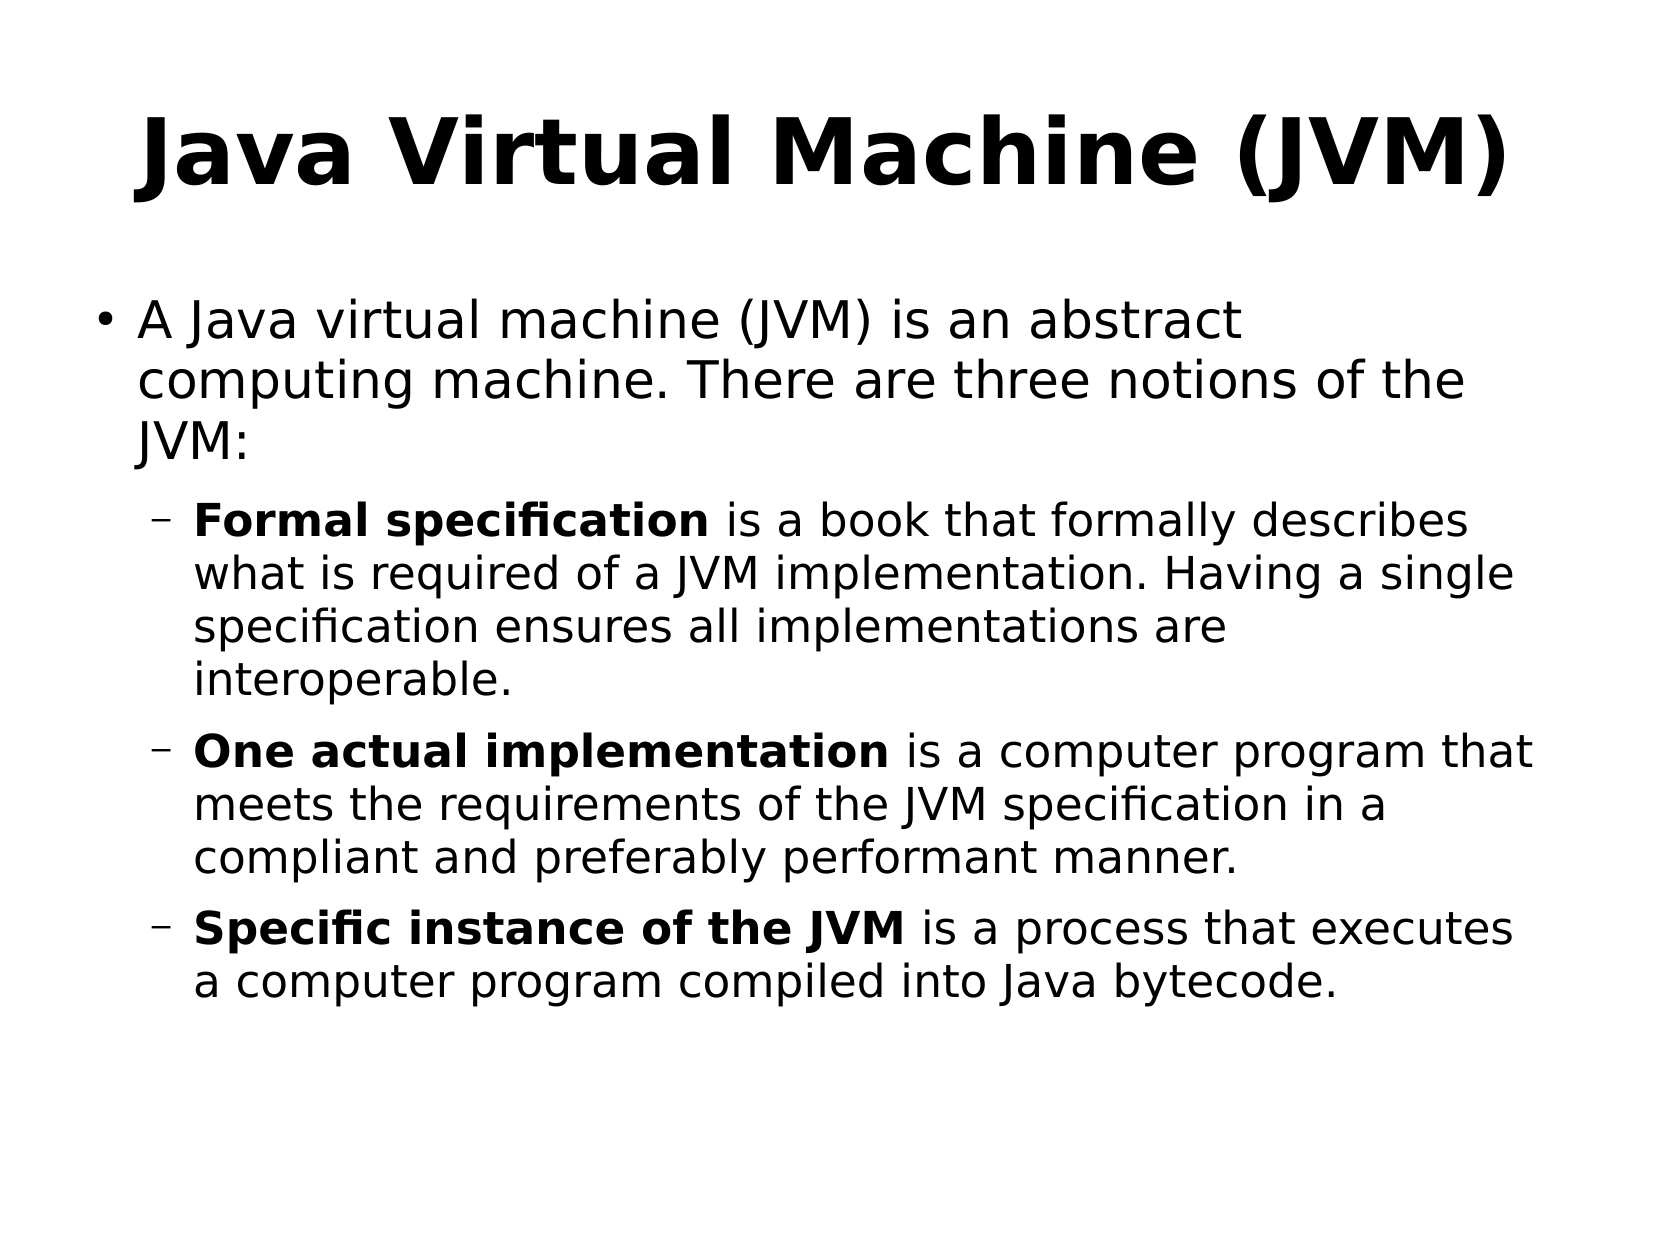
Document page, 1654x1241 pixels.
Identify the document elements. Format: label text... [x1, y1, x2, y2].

list A Java virtual machine (JVM) is an abstract computing machine. There are three notions of the JVM: Formal specification is a book that formally describes what is required of a JVM implementation. Having a single specification ensures all implementations are interoperable. One actual implementation is a computer program that meets the requirements of the JVM specification in a compliant and preferably performant manner. Specific instance of the JVM is a process that executes a computer program compiled into Java bytecode. [82, 290, 1538, 1010]
title Java Virtual Machine (JVM) [82, 99, 1571, 207]
